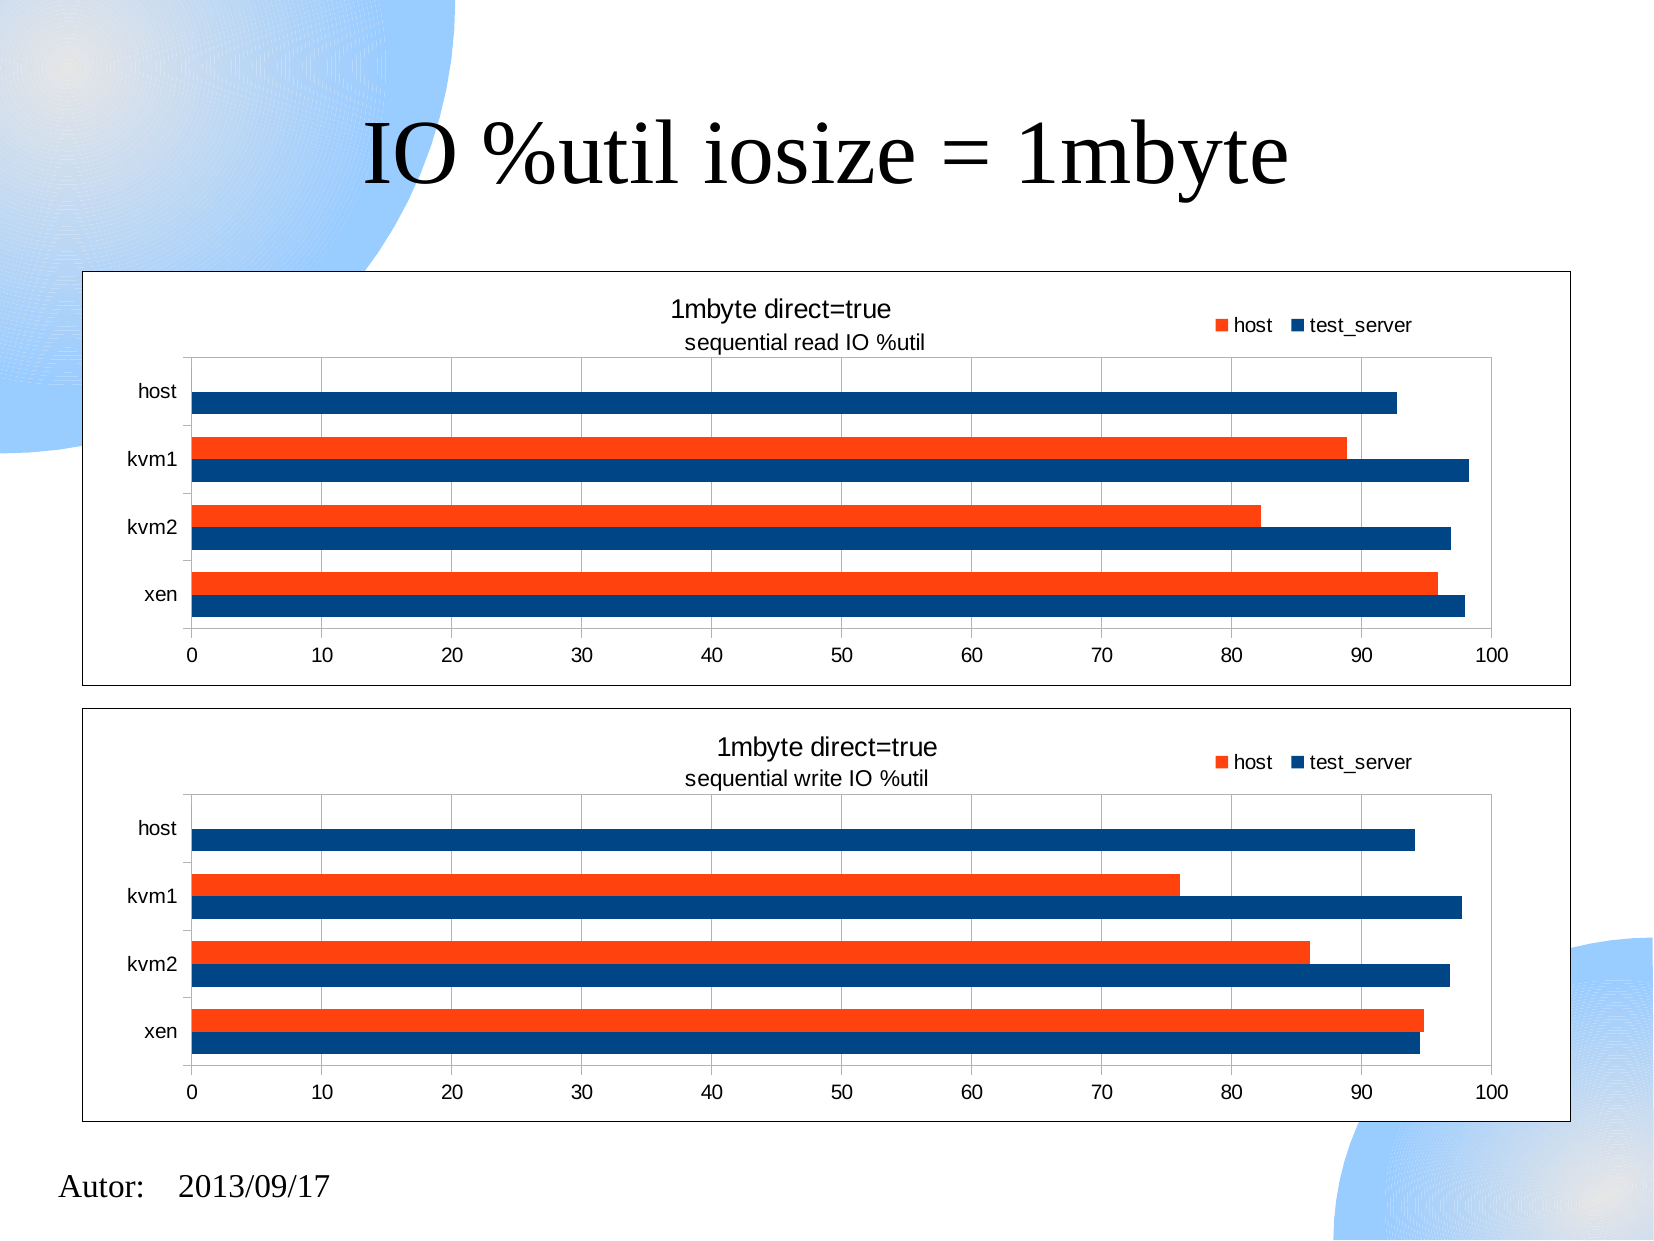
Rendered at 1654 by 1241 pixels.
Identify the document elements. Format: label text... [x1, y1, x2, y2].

chart [82, 708, 1571, 1122]
chart [82, 271, 1571, 686]
title IO %util iosize = 1mbyte [82, 49, 1571, 257]
